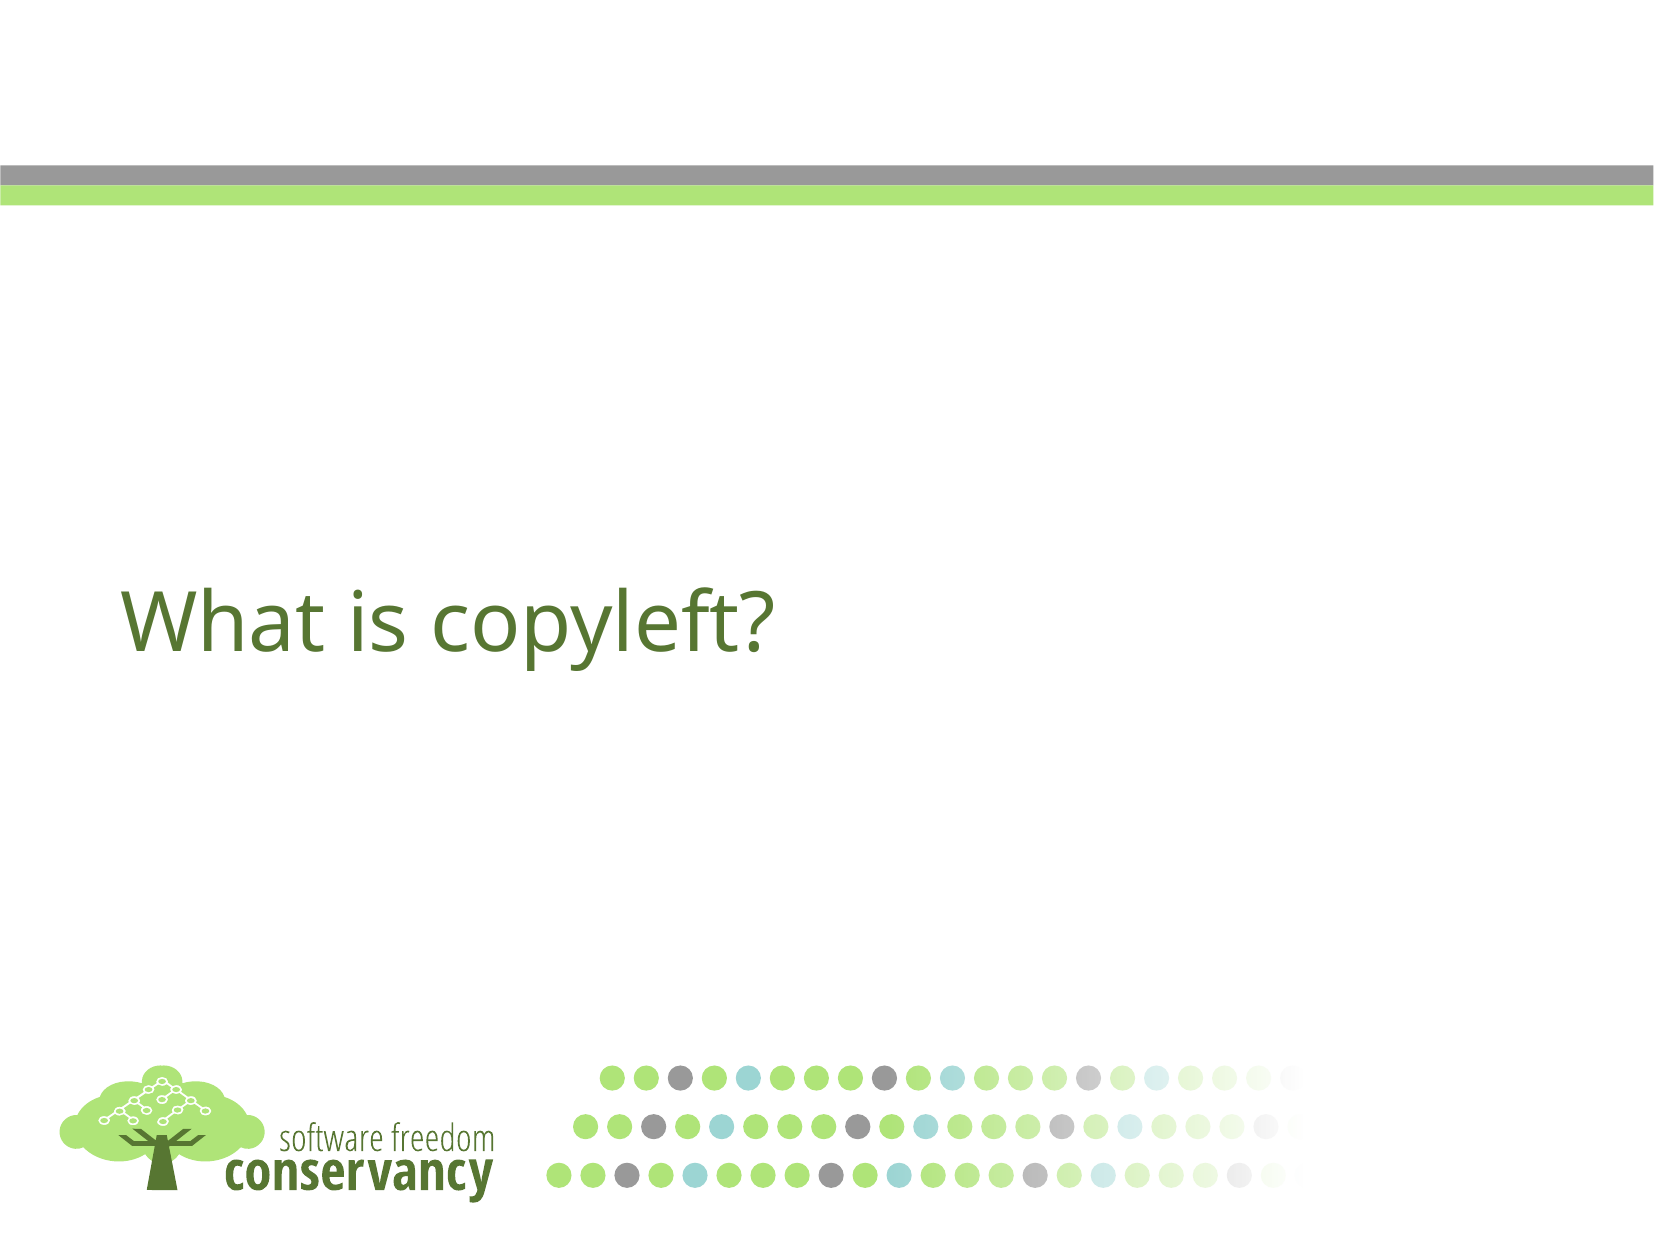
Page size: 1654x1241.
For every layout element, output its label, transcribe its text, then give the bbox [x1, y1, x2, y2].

title What is copyleft? [120, 515, 1576, 723]
